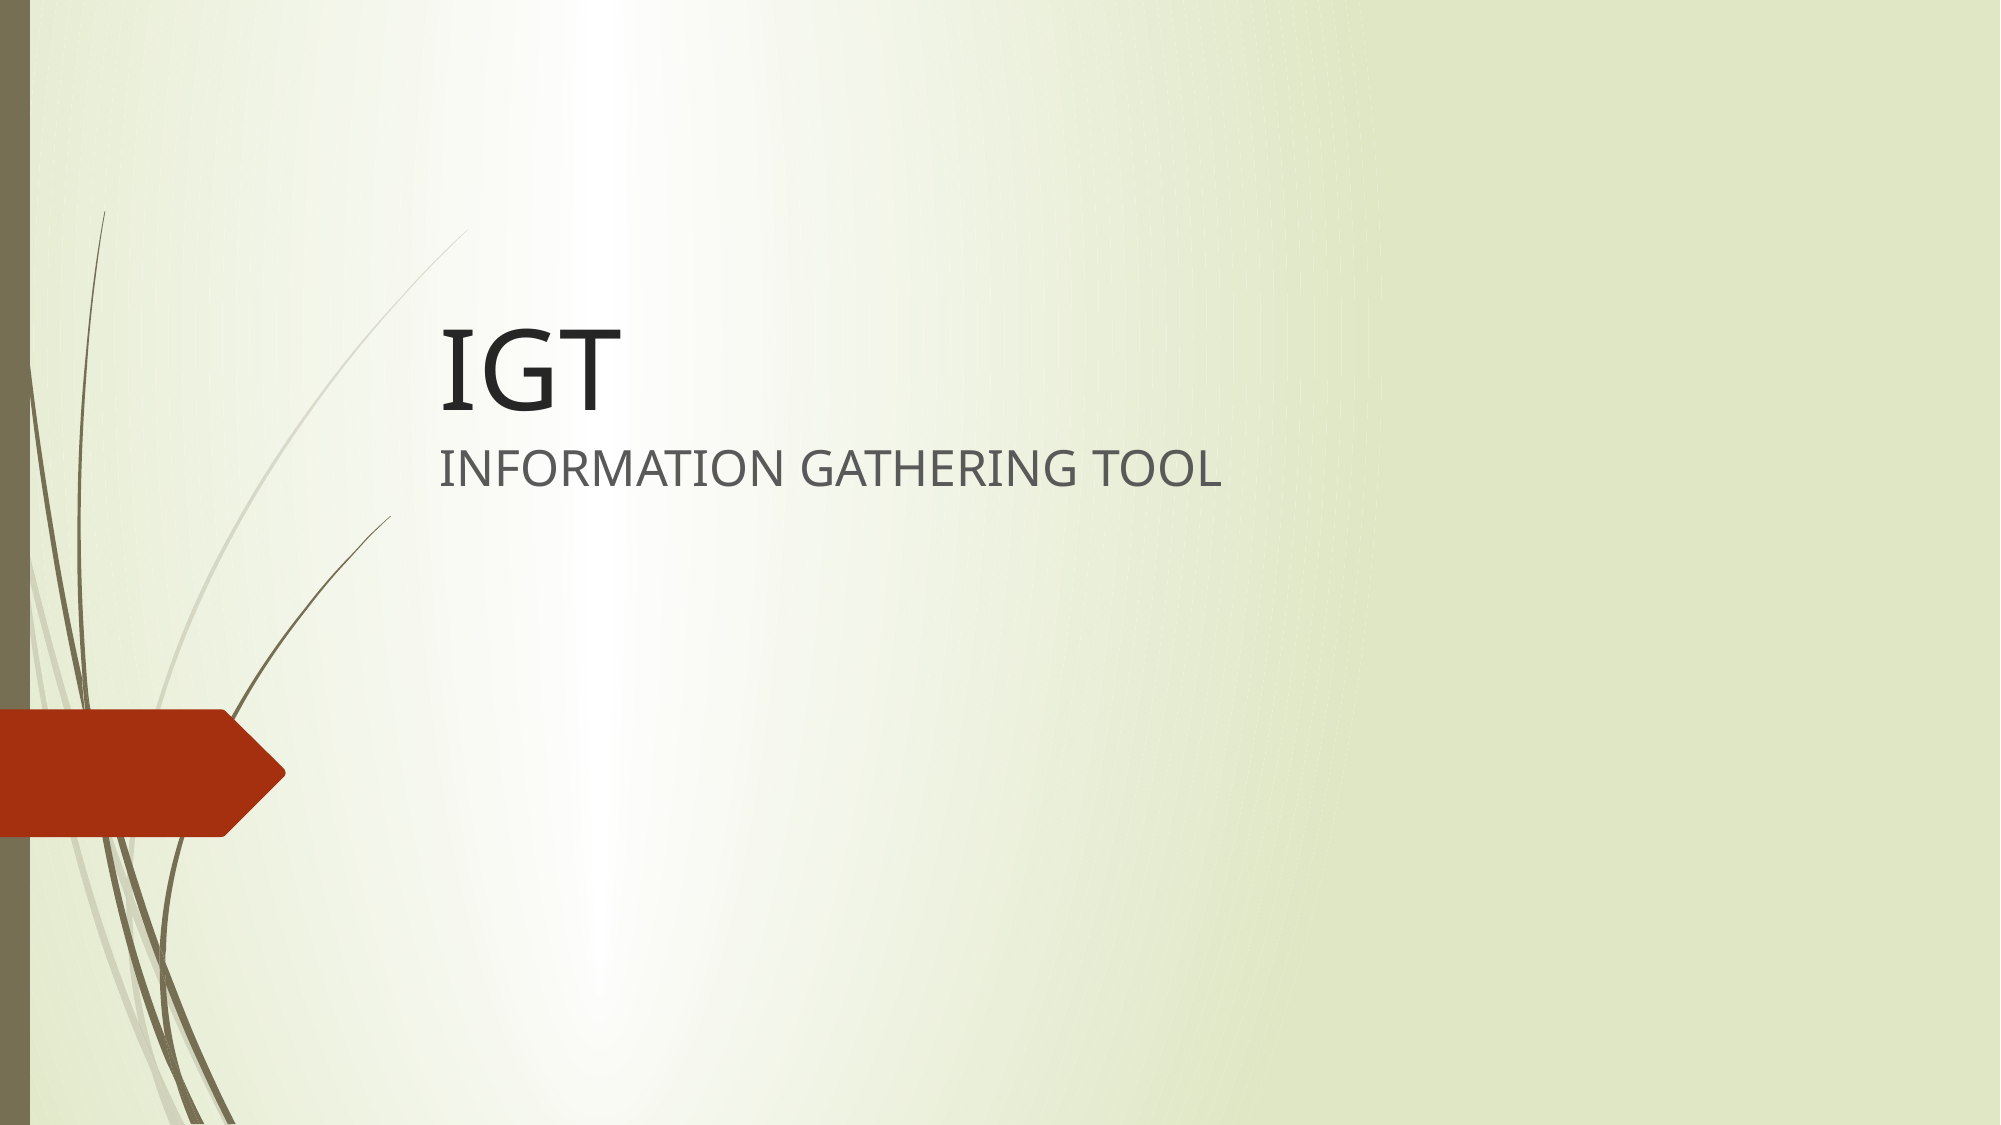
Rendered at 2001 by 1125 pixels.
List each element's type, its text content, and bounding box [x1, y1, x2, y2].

subtitle INFORMATION GATHERING TOOL [424, 429, 1888, 615]
title IGT [424, 203, 1888, 429]
